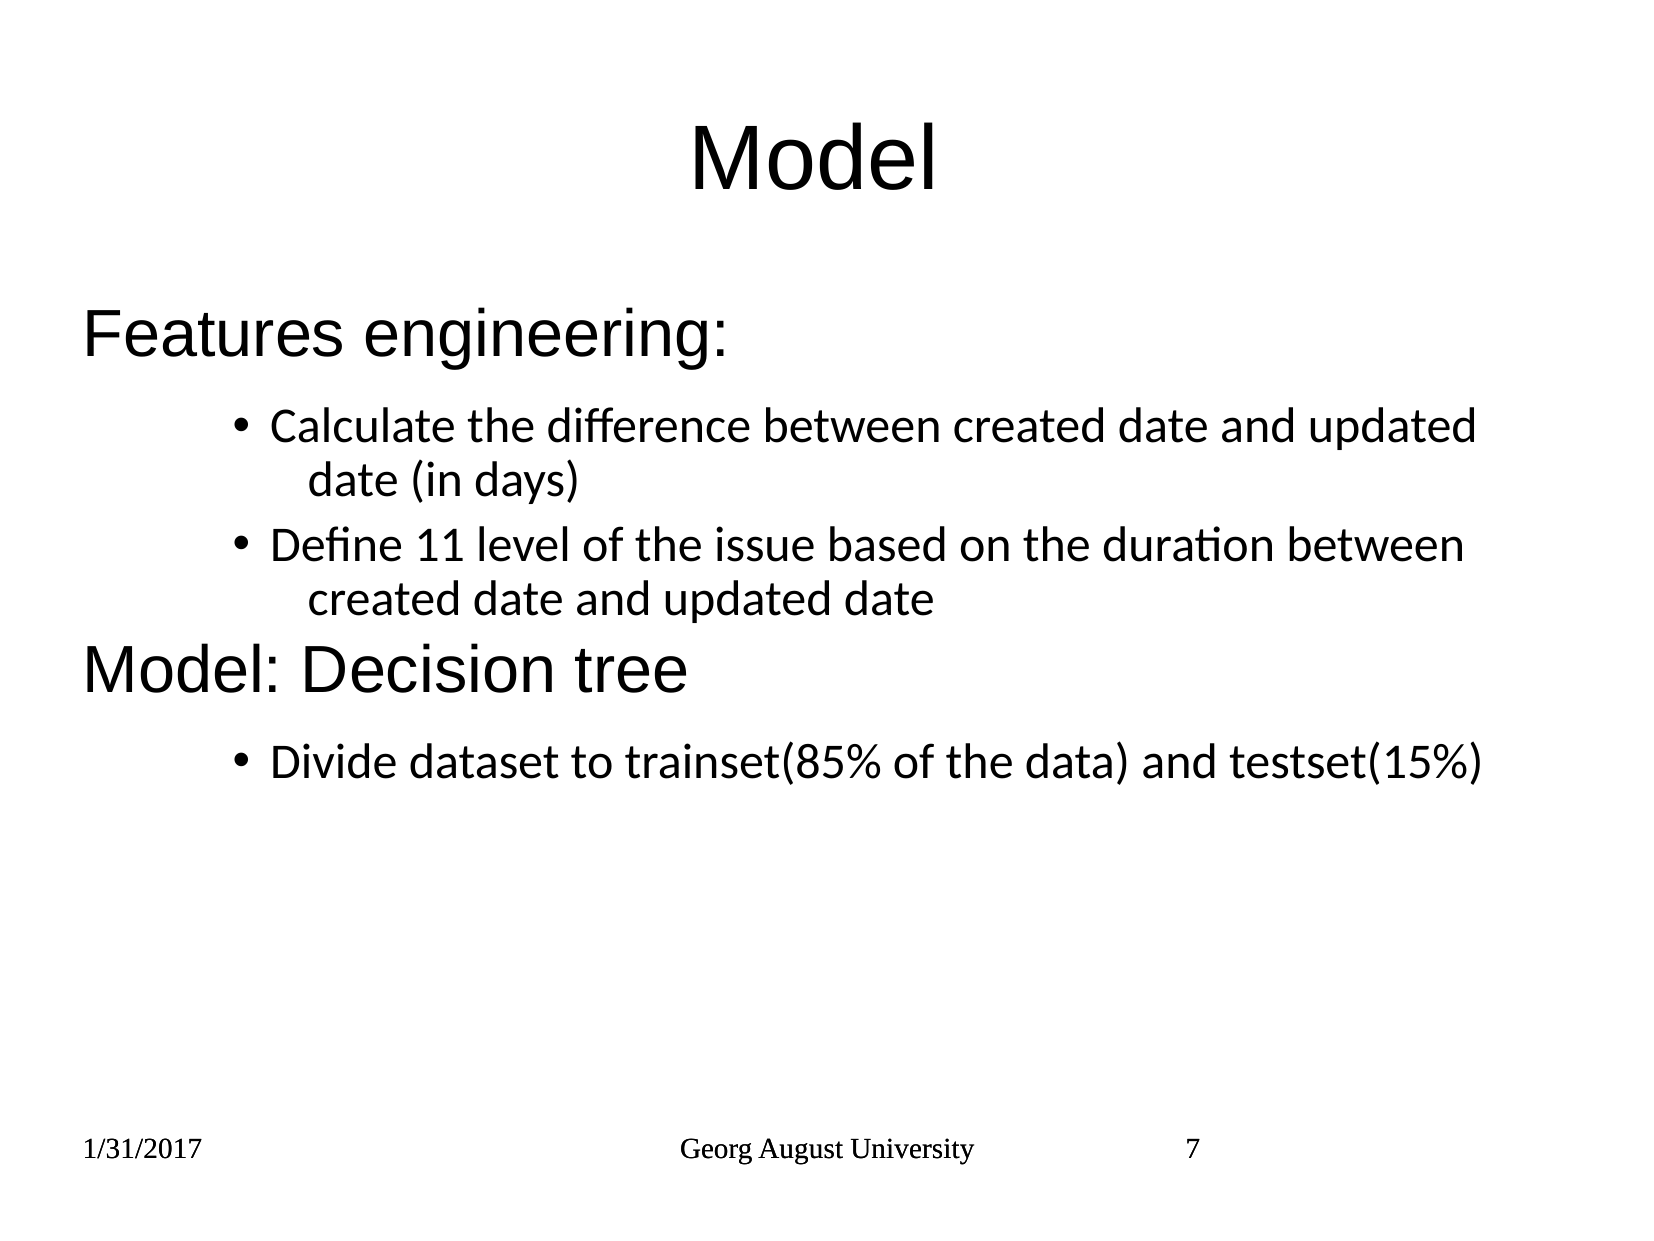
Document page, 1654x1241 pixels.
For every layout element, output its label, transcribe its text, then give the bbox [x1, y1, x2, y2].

title Model [82, 49, 1571, 257]
list Features engineering: Calculate the difference between created date and updated date (in days) Define 11 level of the issue based on the duration between created date and updated date Model: Decision tree Divide dataset to trainset(85% of the data) and testset(15%) [82, 290, 1571, 1010]
text_box [1185, 1129, 1571, 1216]
text_box 1/31/2017 [82, 1129, 468, 1216]
text_box Georg August University [565, 1129, 1090, 1216]
